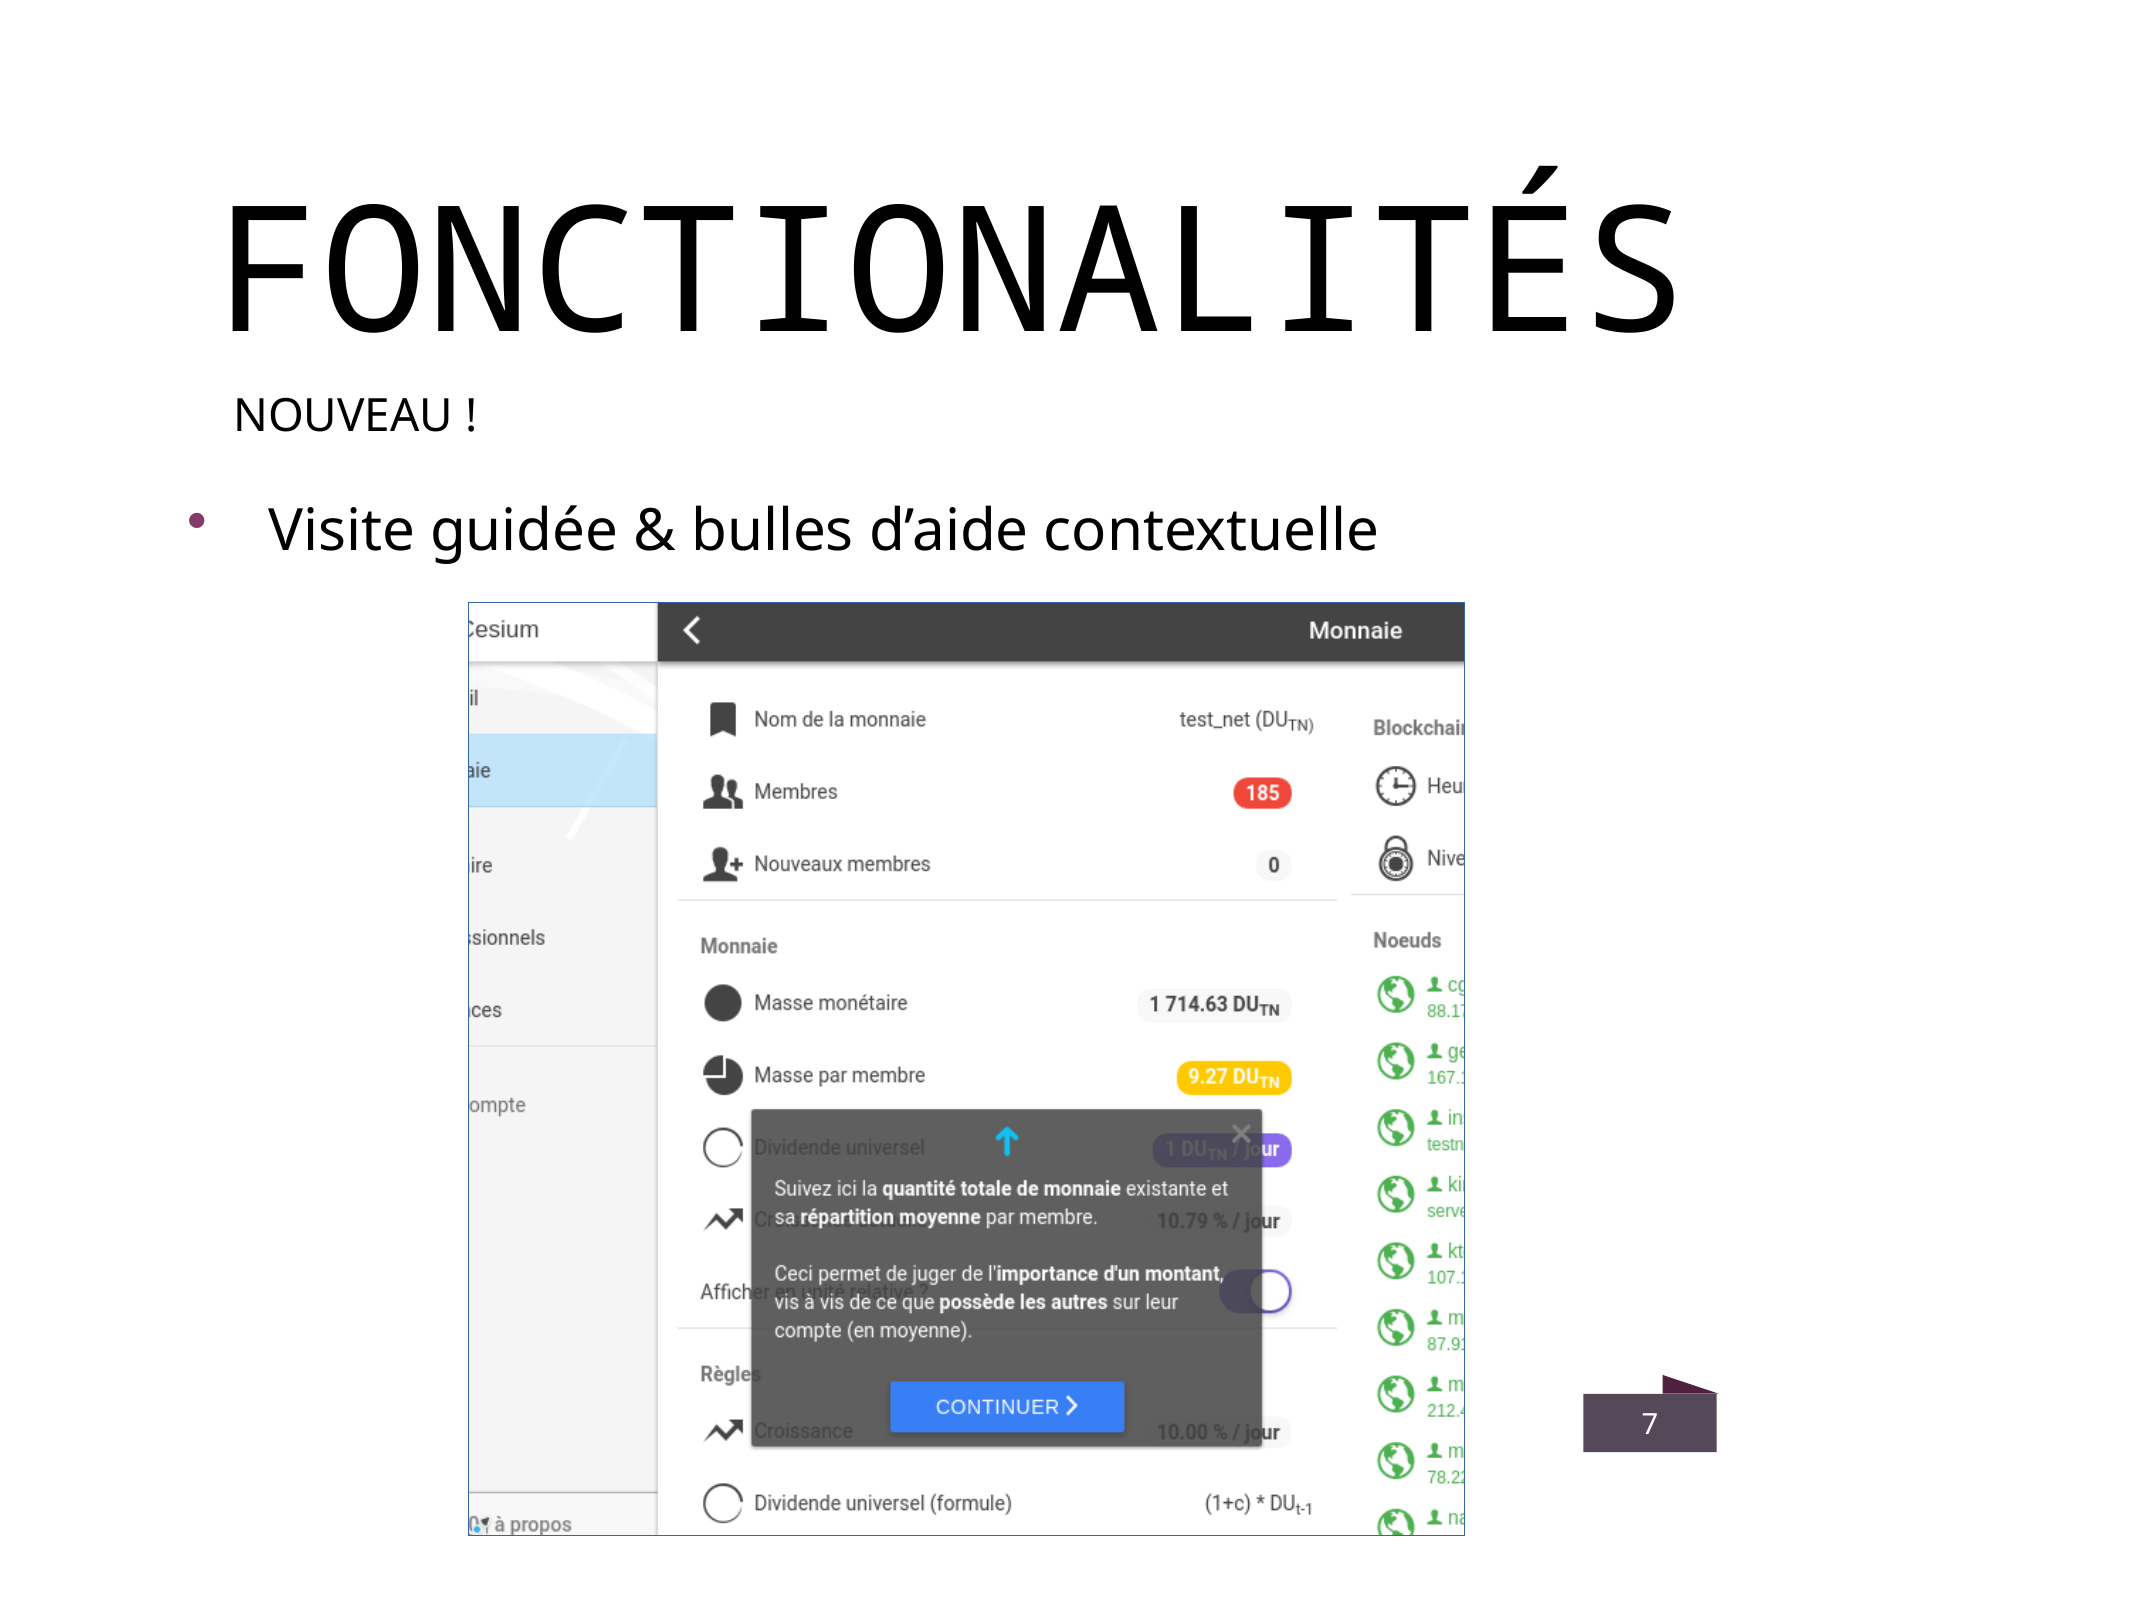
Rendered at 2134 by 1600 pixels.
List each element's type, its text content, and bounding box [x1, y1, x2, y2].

list Visite guidée & bulles d’aide contextuelle [126, 484, 2007, 1234]
title Fonctionalités [208, 120, 1925, 403]
picture [468, 602, 1465, 1536]
list Nouveau ! [225, 370, 1063, 457]
list 7 [1583, 1393, 1717, 1453]
